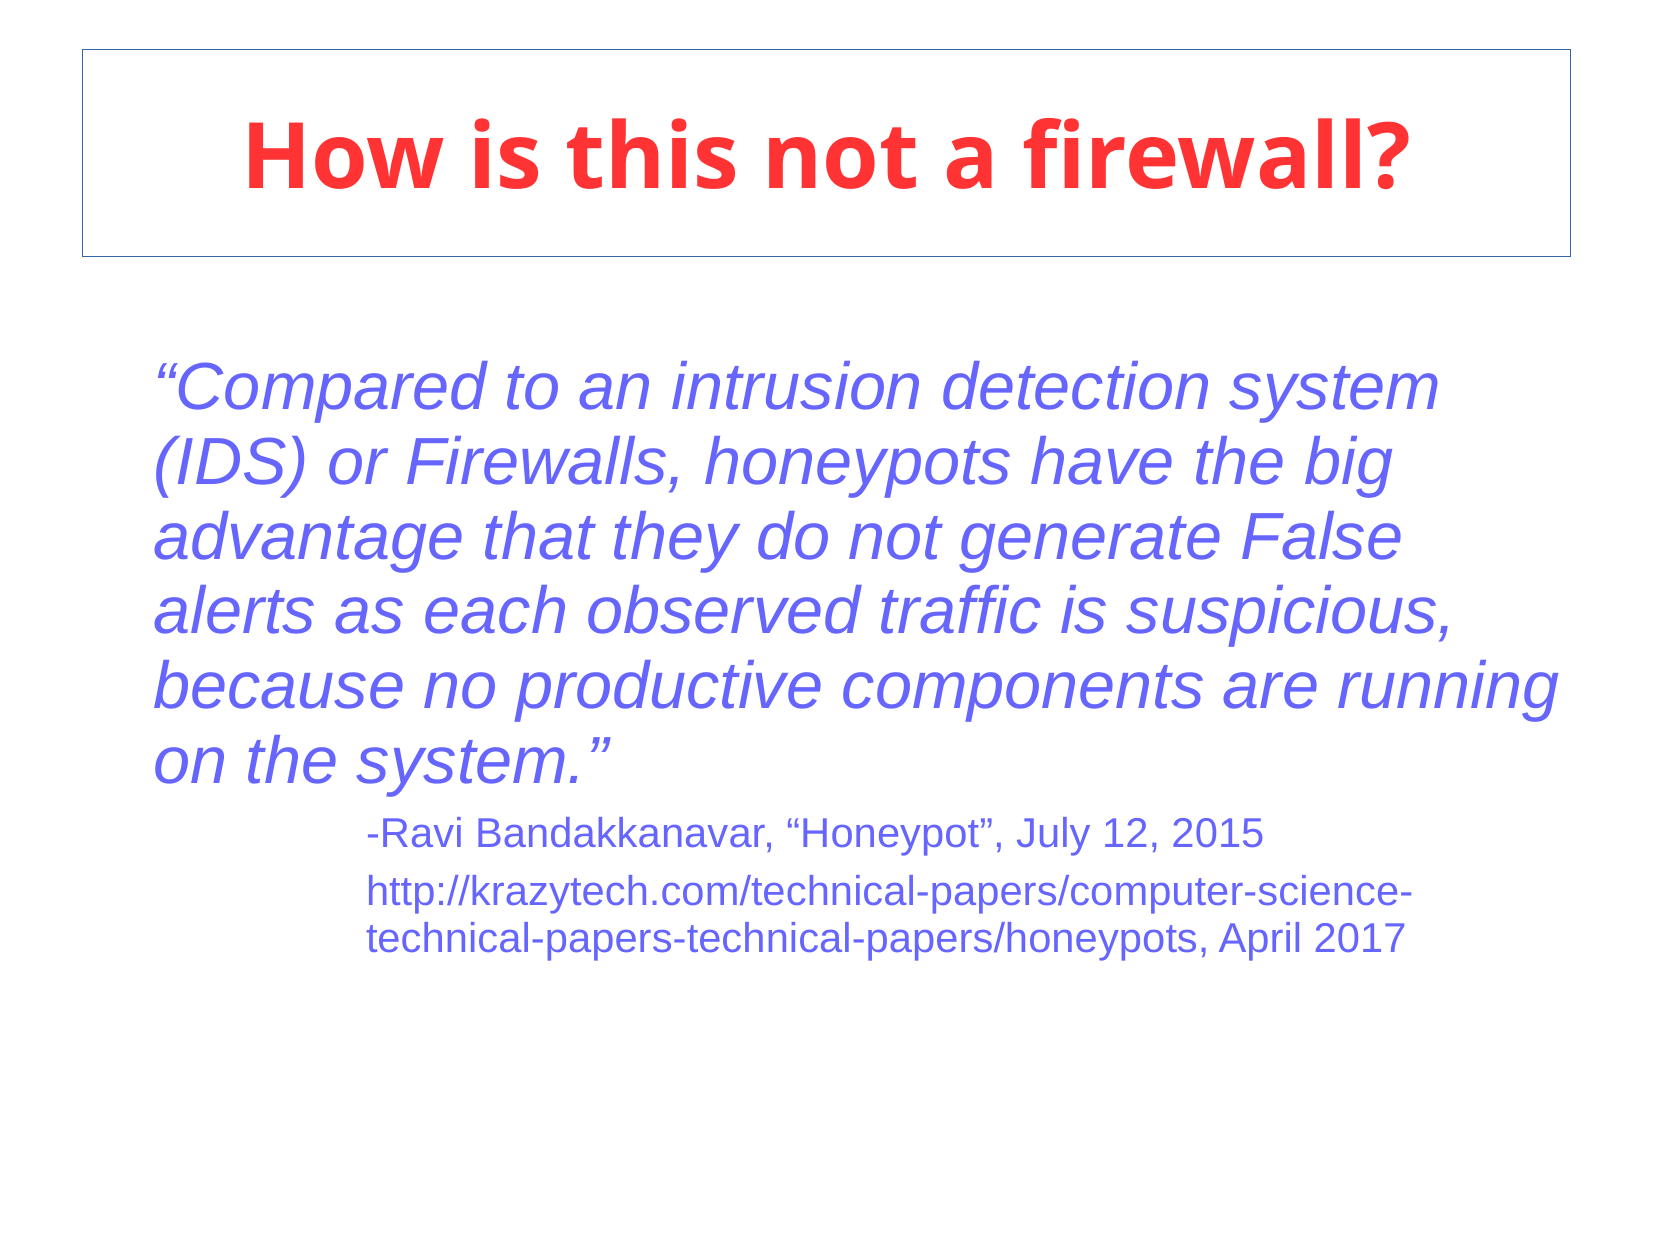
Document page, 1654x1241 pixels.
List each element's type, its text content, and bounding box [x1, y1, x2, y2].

list “Compared to an intrusion detection system (IDS) or Firewalls, honeypots have the big advantage that they do not generate False alerts as each observed traffic is suspicious, because no productive components are running on the system.” -Ravi Bandakkanavar, “Honeypot”, July 12, 2015 http://krazytech.com/technical-papers/computer-science-technical-papers-technical-papers/honeypots, April 2017 [82, 349, 1571, 1069]
title How is this not a firewall? [82, 49, 1571, 257]
